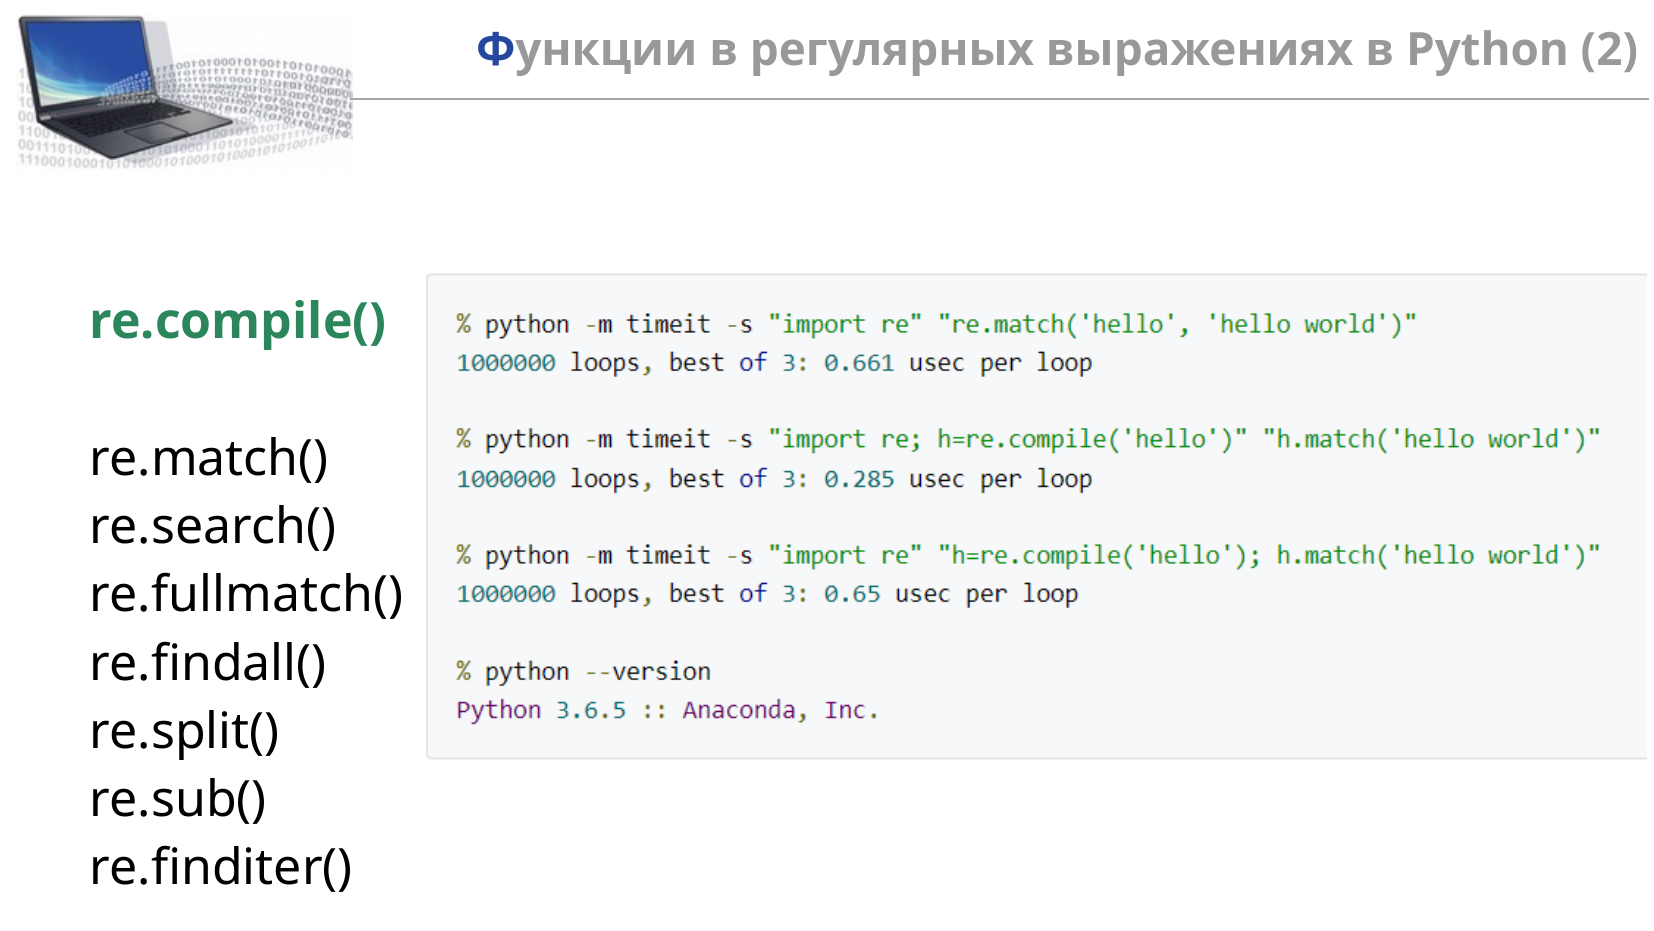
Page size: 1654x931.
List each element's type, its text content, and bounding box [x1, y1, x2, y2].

picture [16, 14, 353, 171]
text_box re.compile() re.match() re.search() re.fullmatch() re.findall() re.split() re.sub() re.finditer() [75, 209, 1621, 903]
title Функции в регулярных выражениях в Python (2) [318, 0, 1654, 101]
picture [425, 271, 1647, 761]
